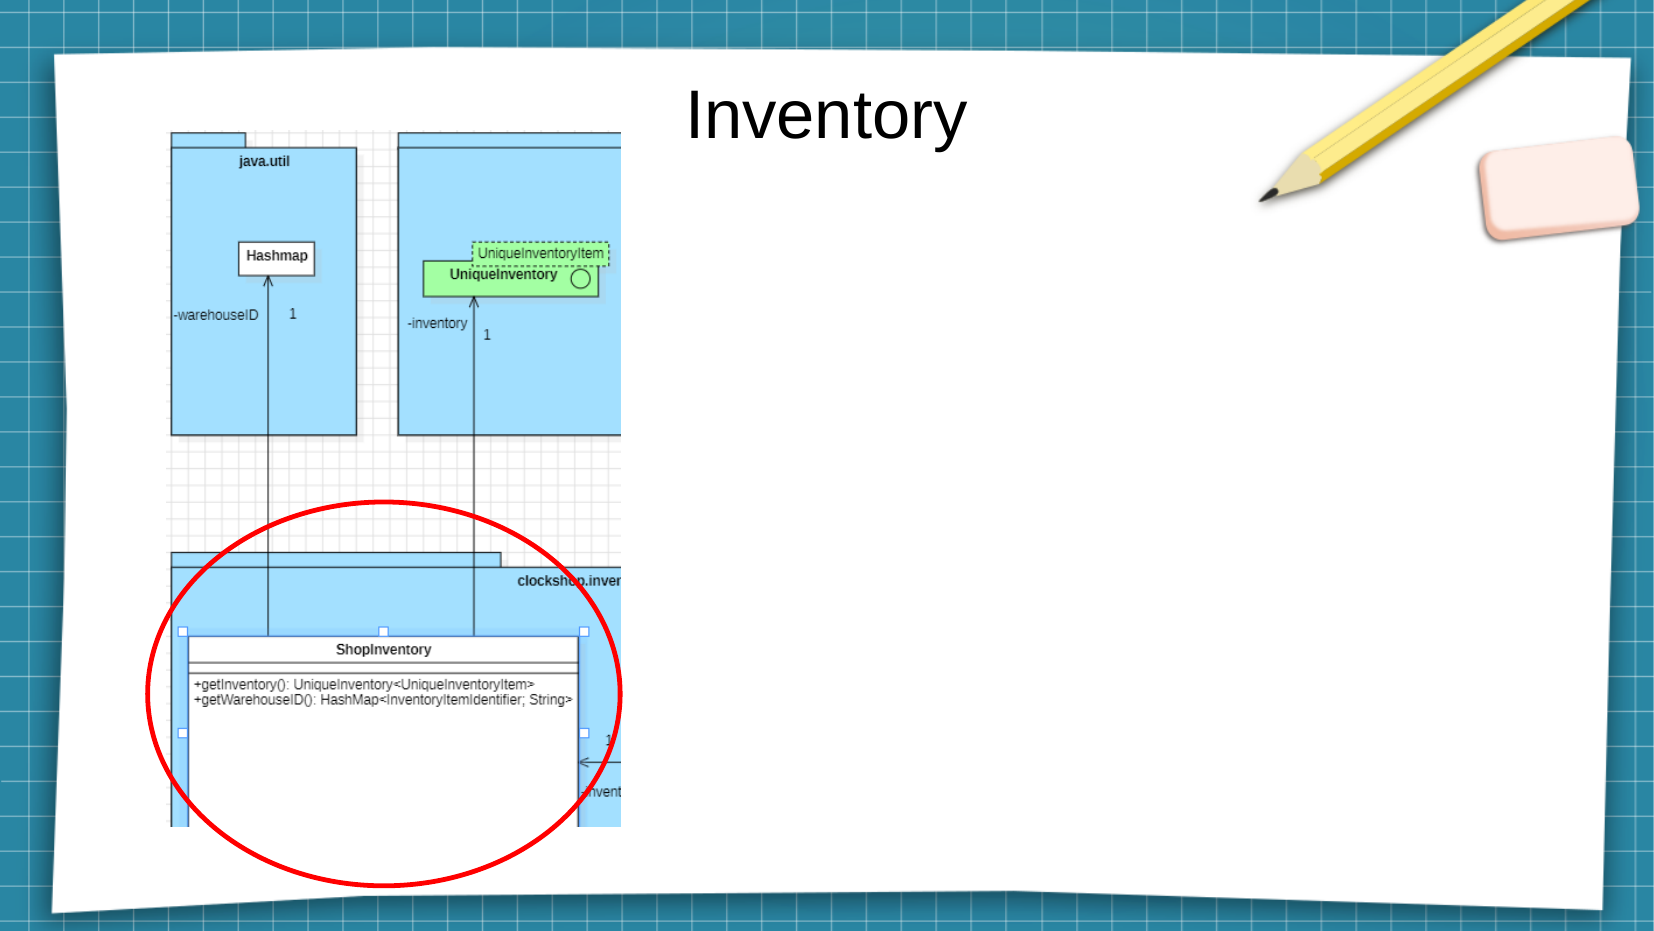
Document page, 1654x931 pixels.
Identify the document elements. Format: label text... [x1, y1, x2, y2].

text_box [147, 501, 621, 886]
title Inventory [82, 37, 1571, 193]
picture [0, 0, 1654, 931]
